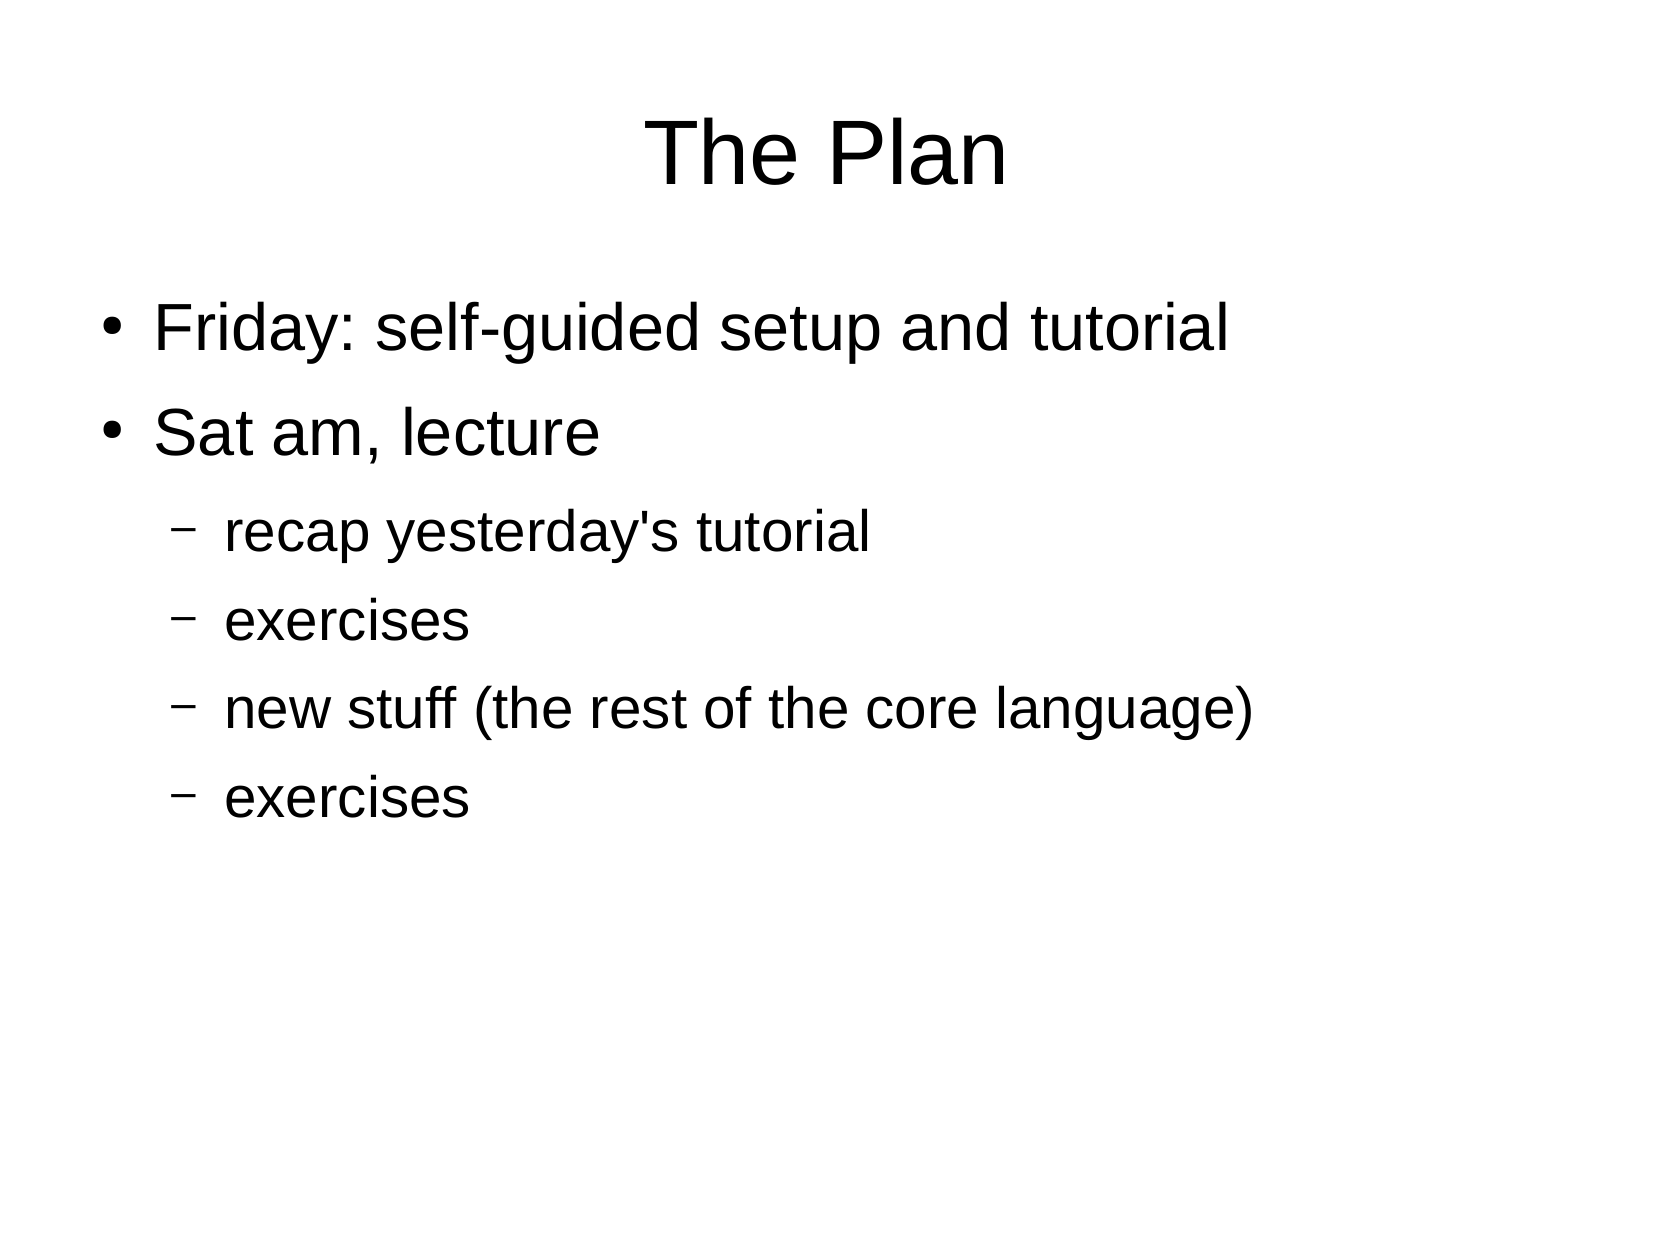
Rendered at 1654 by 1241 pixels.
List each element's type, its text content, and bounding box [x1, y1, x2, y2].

list Friday: self-guided setup and tutorial Sat am, lecture recap yesterday's tutorial exercises new stuff (the rest of the core language) exercises [82, 290, 1538, 1134]
title The Plan [82, 49, 1571, 257]
